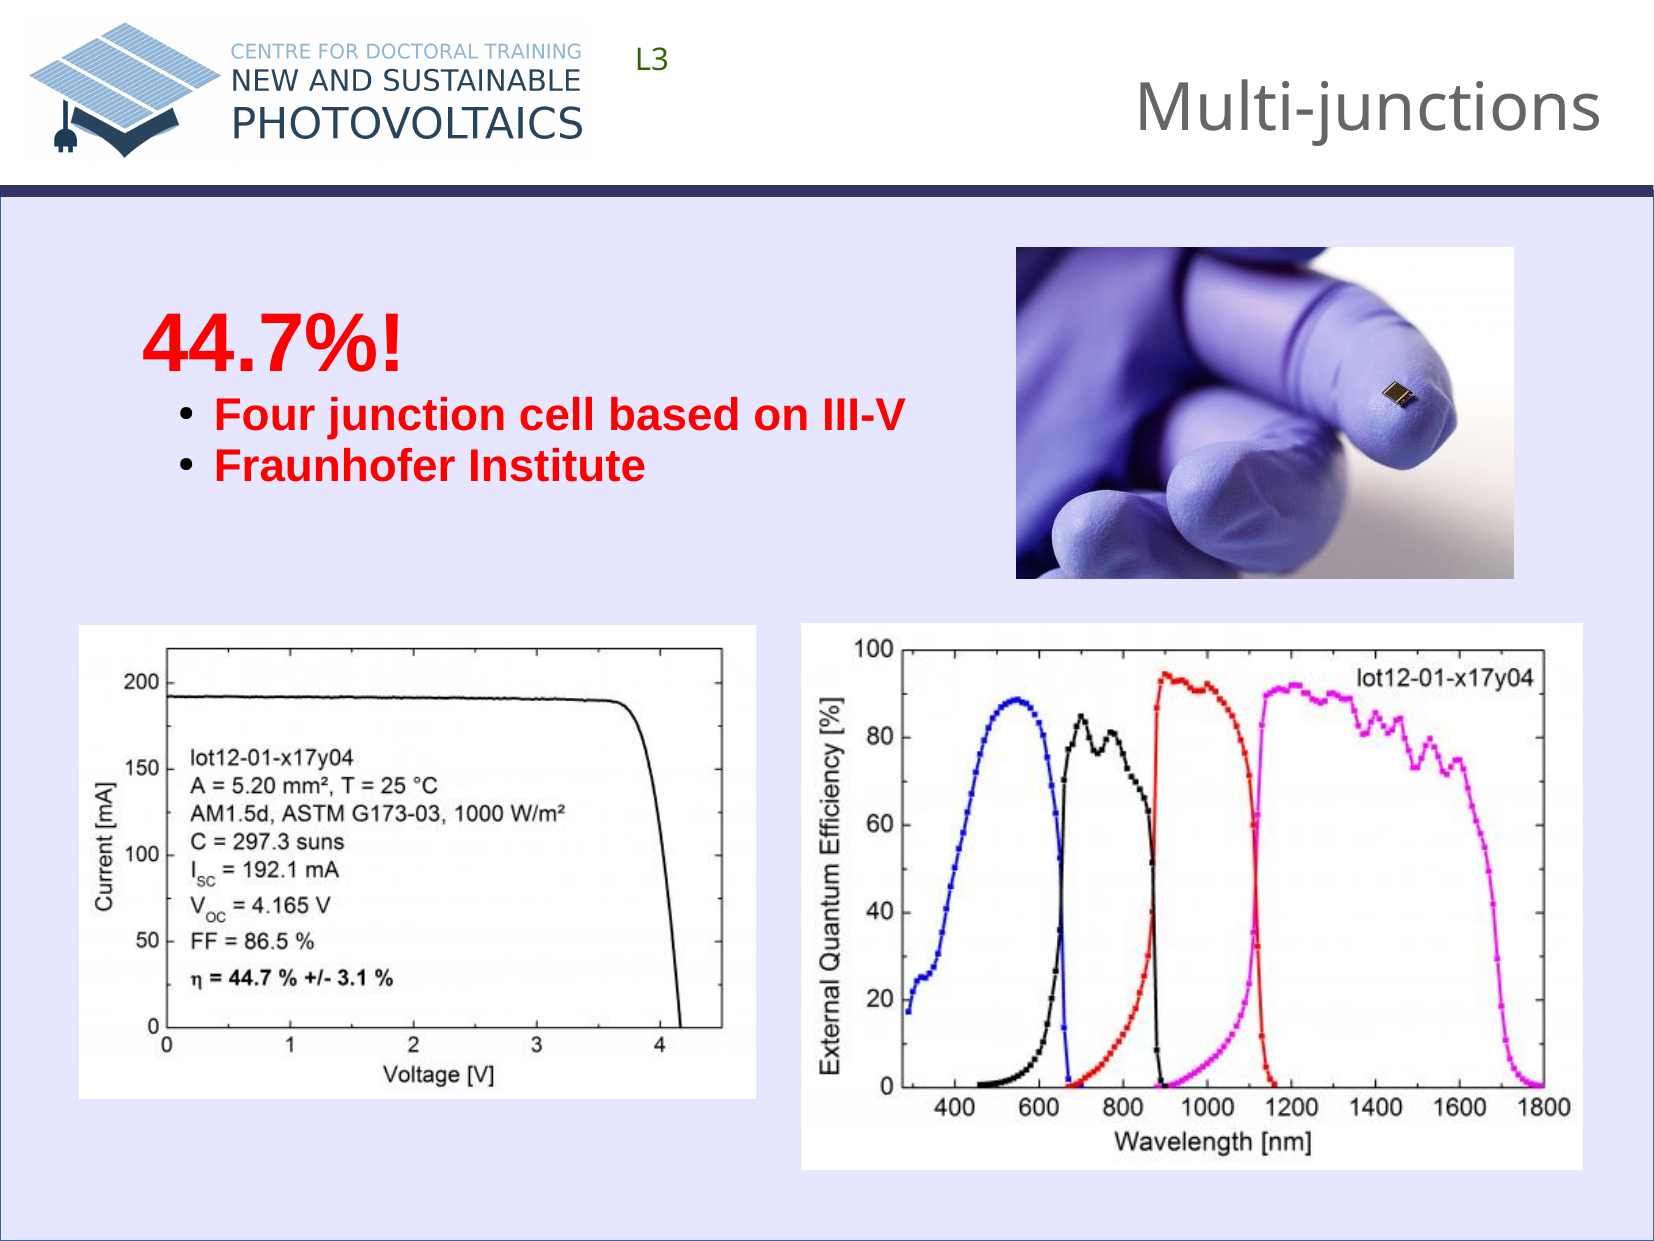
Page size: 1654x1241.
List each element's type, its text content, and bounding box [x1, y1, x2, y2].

text_box L3 [620, 29, 880, 80]
picture [1016, 247, 1514, 579]
text_box 44.7%! Four junction cell based on III-V Fraunhofer Institute [125, 285, 957, 824]
picture [19, 17, 591, 166]
text_box [0, 197, 1654, 1241]
text_box Multi-junctions [767, 52, 1619, 142]
picture [801, 623, 1583, 1170]
picture [79, 625, 756, 1099]
